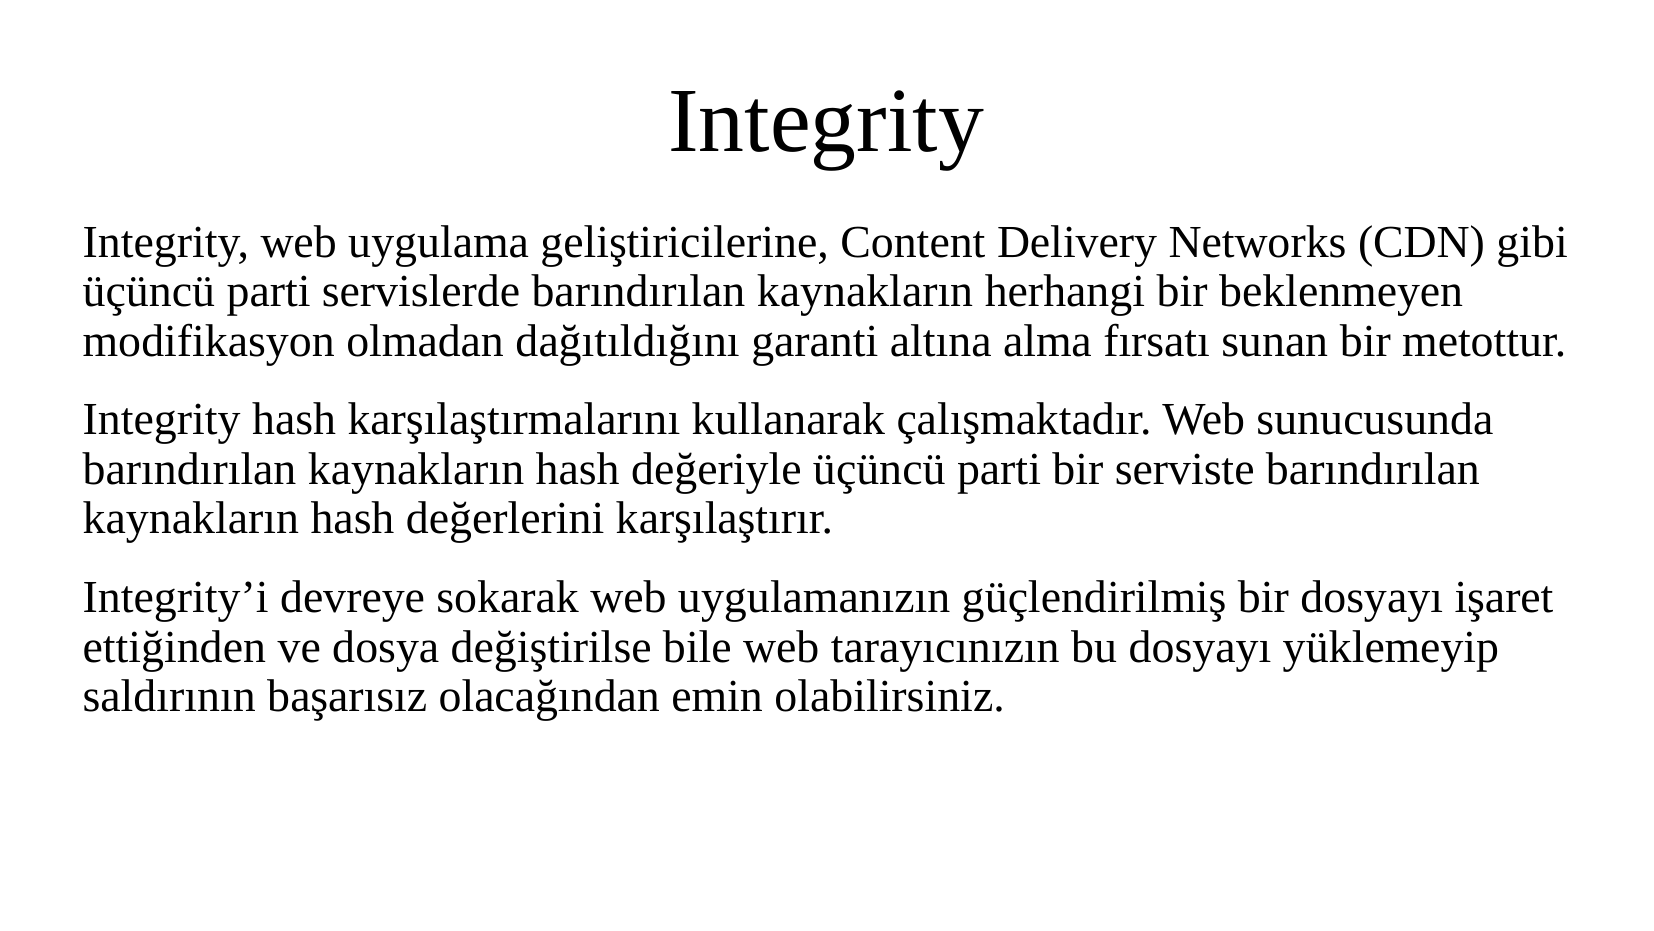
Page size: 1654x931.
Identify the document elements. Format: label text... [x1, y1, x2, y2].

title Integrity [82, 37, 1571, 193]
list Integrity, web uygulama geliştiricilerine, Content Delivery Networks (CDN) gibi üçüncü parti servislerde barındırılan kaynakların herhangi bir beklenmeyen modifikasyon olmadan dağıtıldığını garanti altına alma fırsatı sunan bir metottur. Integrity hash karşılaştırmalarını kullanarak çalışmaktadır. Web sunucusunda barındırılan kaynakların hash değeriyle üçüncü parti bir serviste barındırılan kaynakların hash değerlerini karşılaştırır. Integrity’i devreye sokarak web uygulamanızın güçlendirilmiş bir dosyayı işaret ettiğinden ve dosya değiştirilse bile web tarayıcınızın bu dosyayı yüklemeyip saldırının başarısız olacağından emin olabilirsiniz. [82, 217, 1571, 758]
